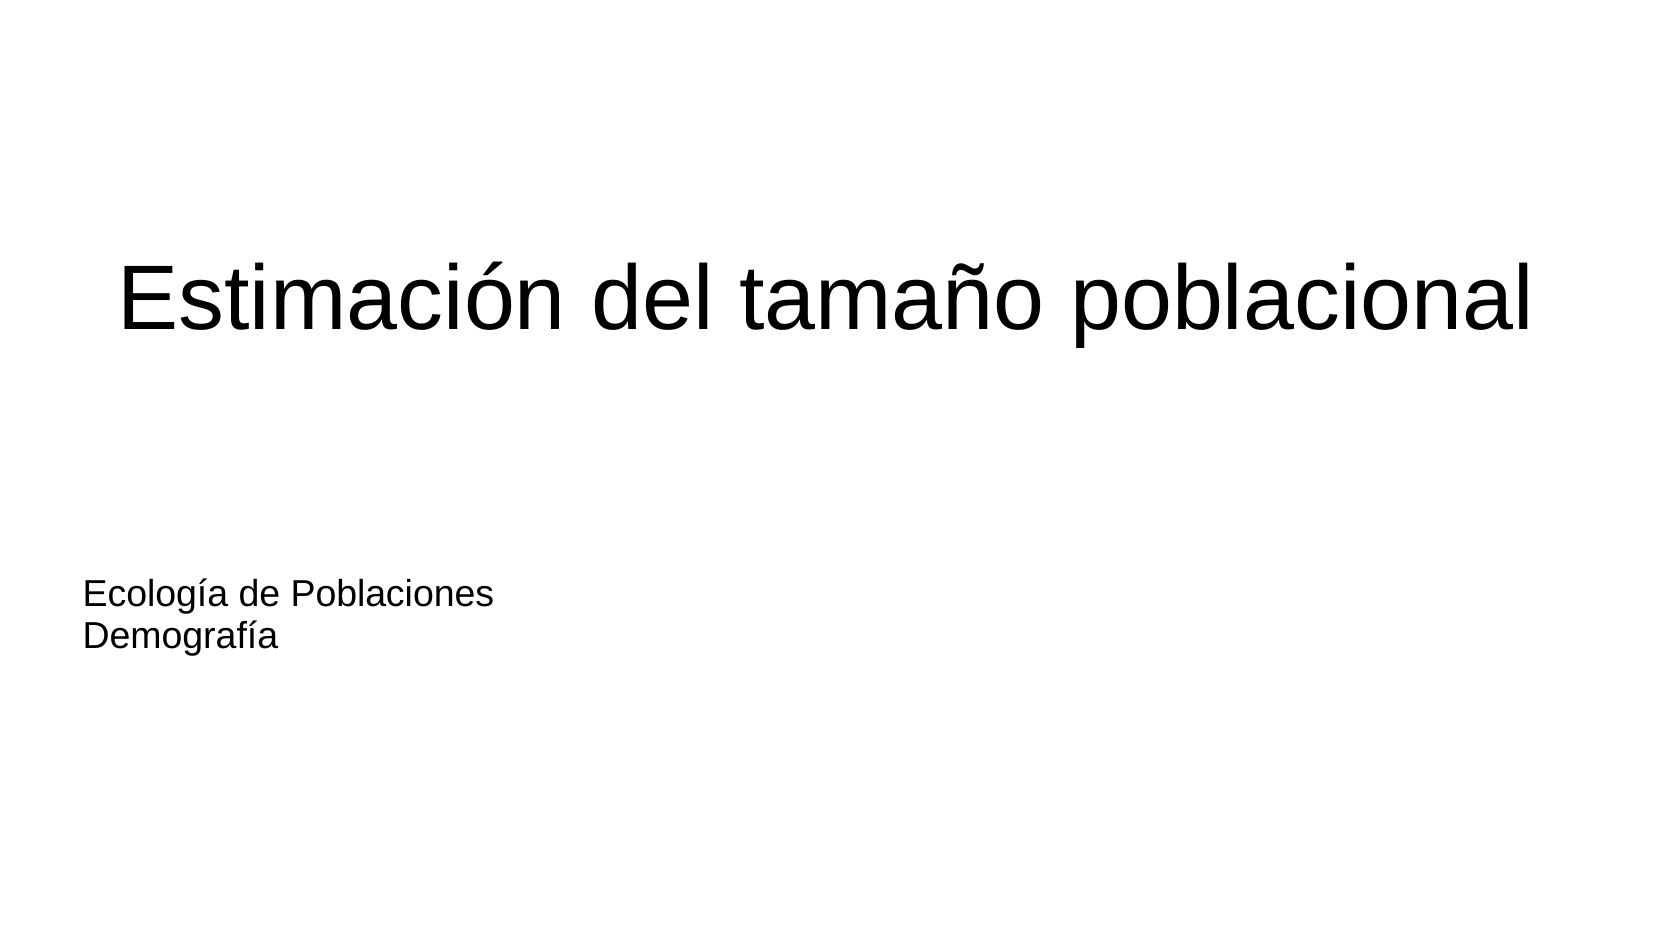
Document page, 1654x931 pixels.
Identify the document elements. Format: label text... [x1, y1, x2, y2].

title Estimación del tamaño poblacional [82, 220, 1571, 376]
subtitle Ecología de Poblaciones Demografía [82, 472, 1571, 758]
